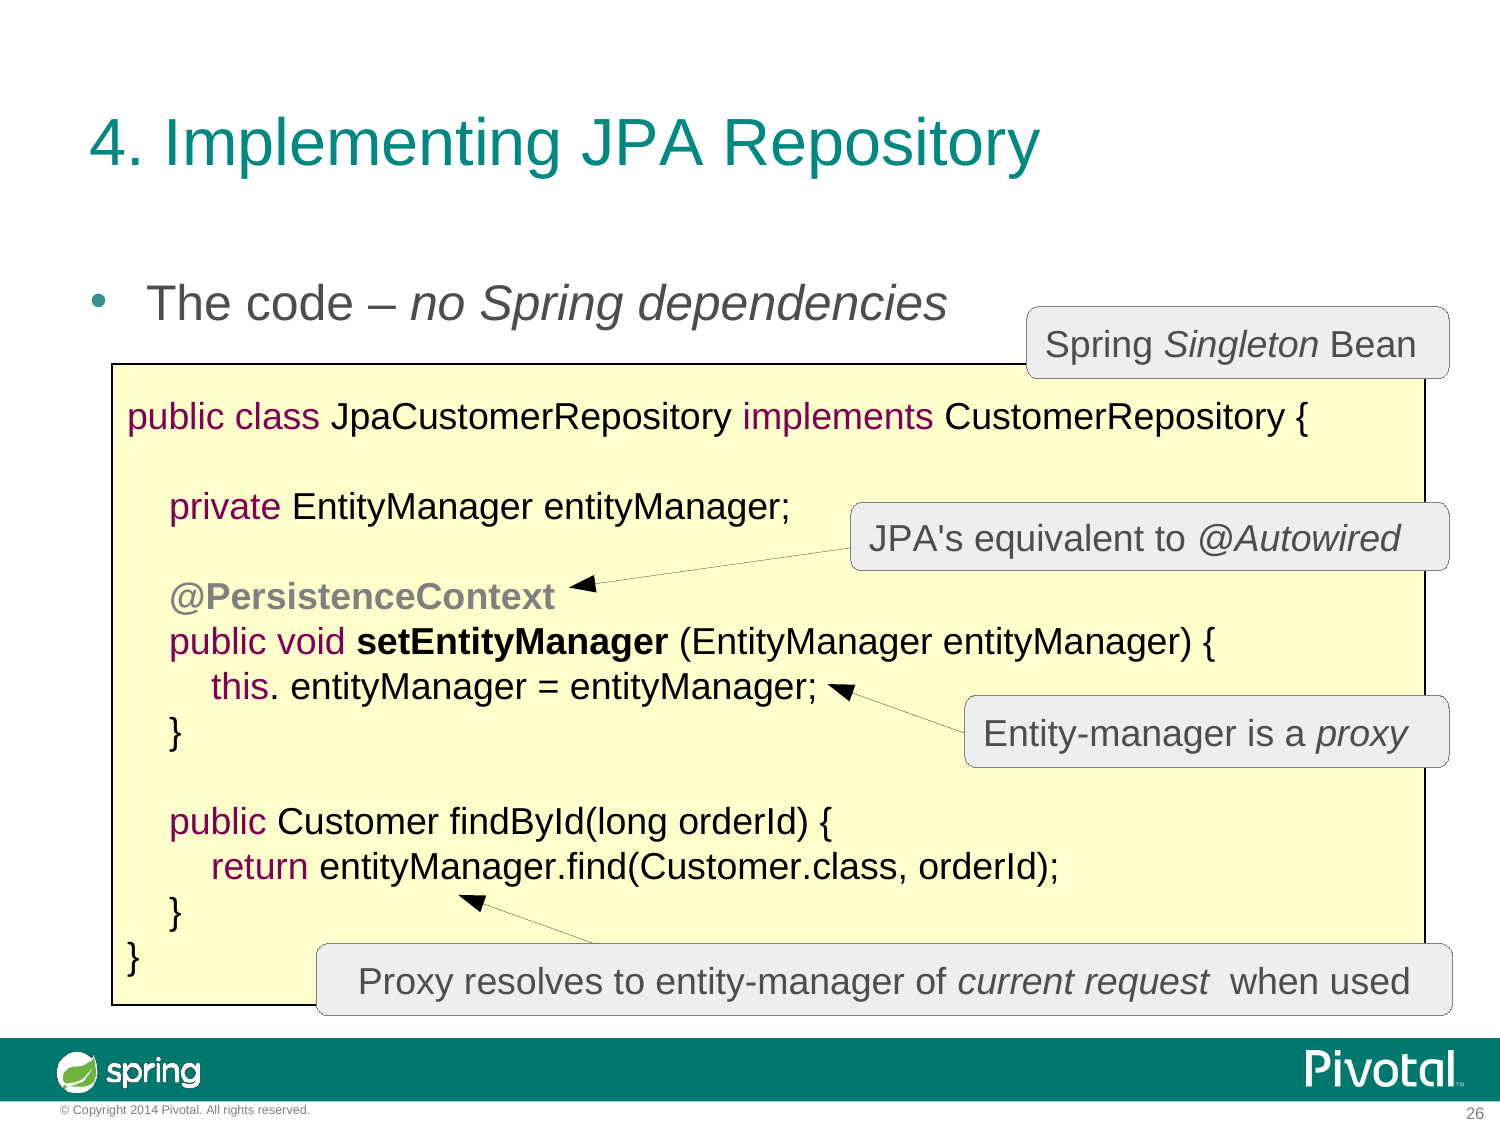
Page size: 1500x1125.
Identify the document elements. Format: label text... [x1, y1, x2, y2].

text_box Spring Singleton Bean [1026, 306, 1450, 379]
text_box Proxy resolves to entity-manager of current request when used [316, 943, 1453, 1016]
text_box public class JpaCustomerRepository implements CustomerRepository { private EntityManager entityManager; @PersistenceContext public void setEntityManager (EntityManager entityManager) { this. entityManager = entityManager; } public Customer findById(long orderId) { return entityManager.find(Customer.class, orderId); } } [112, 363, 1425, 1006]
text_box JPA's equivalent to @Autowired [850, 502, 1450, 571]
picture [1306, 1050, 1464, 1087]
picture [32, 1041, 210, 1103]
list The code – no Spring dependencies [75, 262, 1426, 1005]
text_box Entity-manager is a proxy [964, 695, 1450, 768]
title 4. Implementing JPA Repository [75, 45, 1426, 233]
